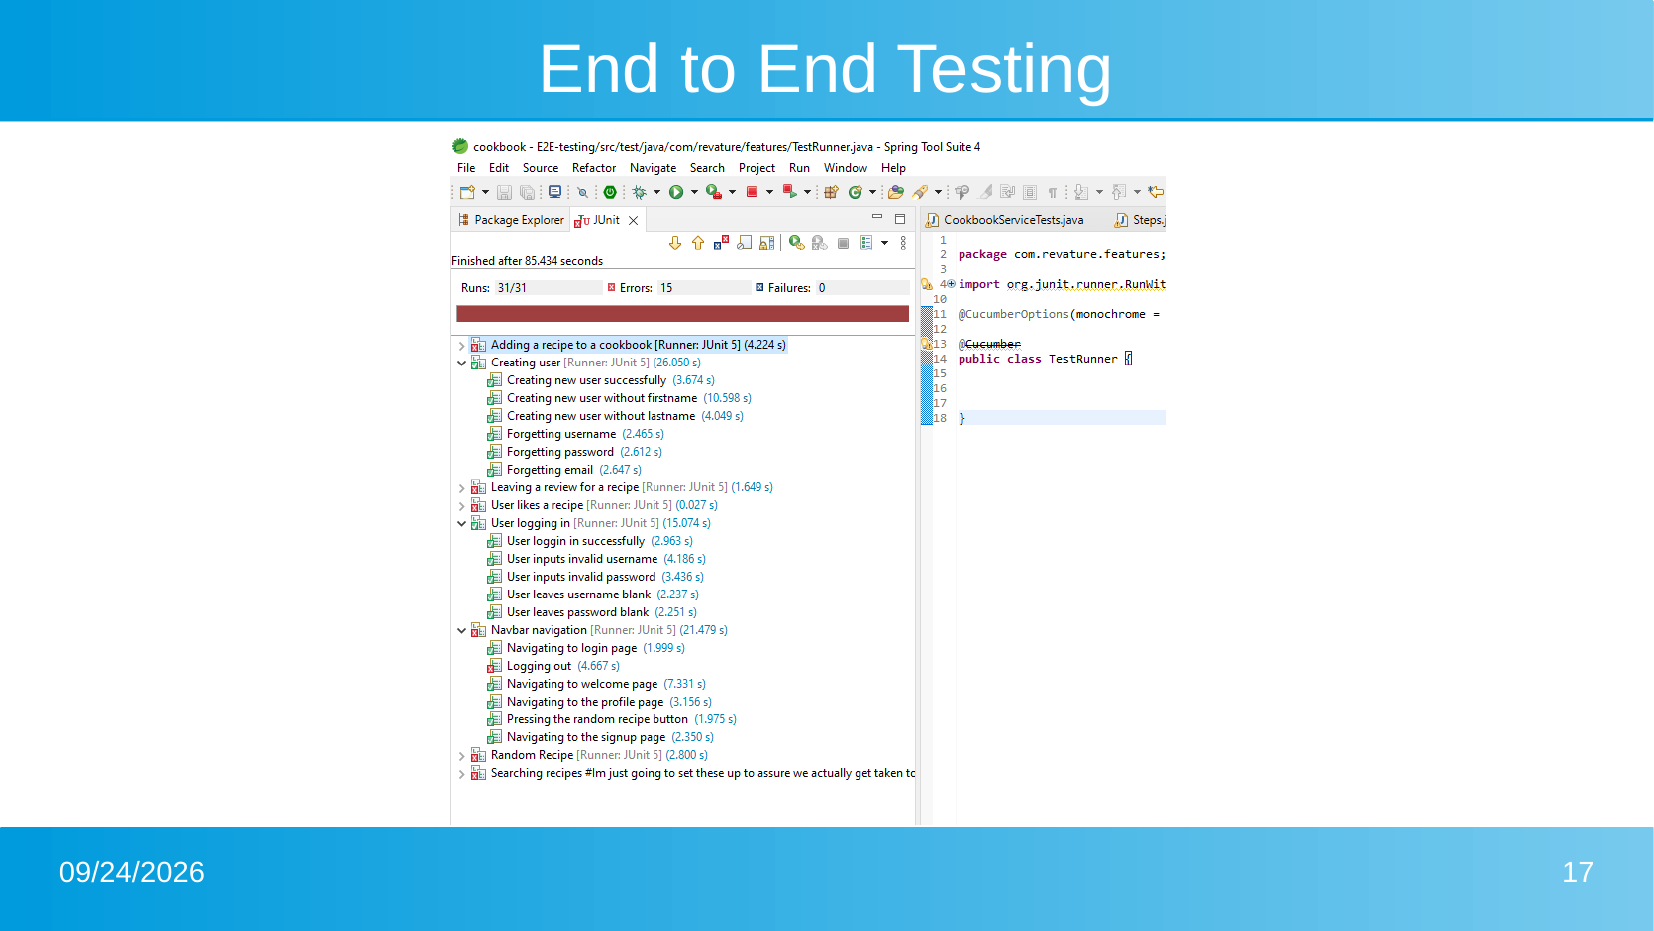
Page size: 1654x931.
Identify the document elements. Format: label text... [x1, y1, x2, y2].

picture [450, 135, 1166, 826]
title End to End Testing [59, 29, 1595, 108]
